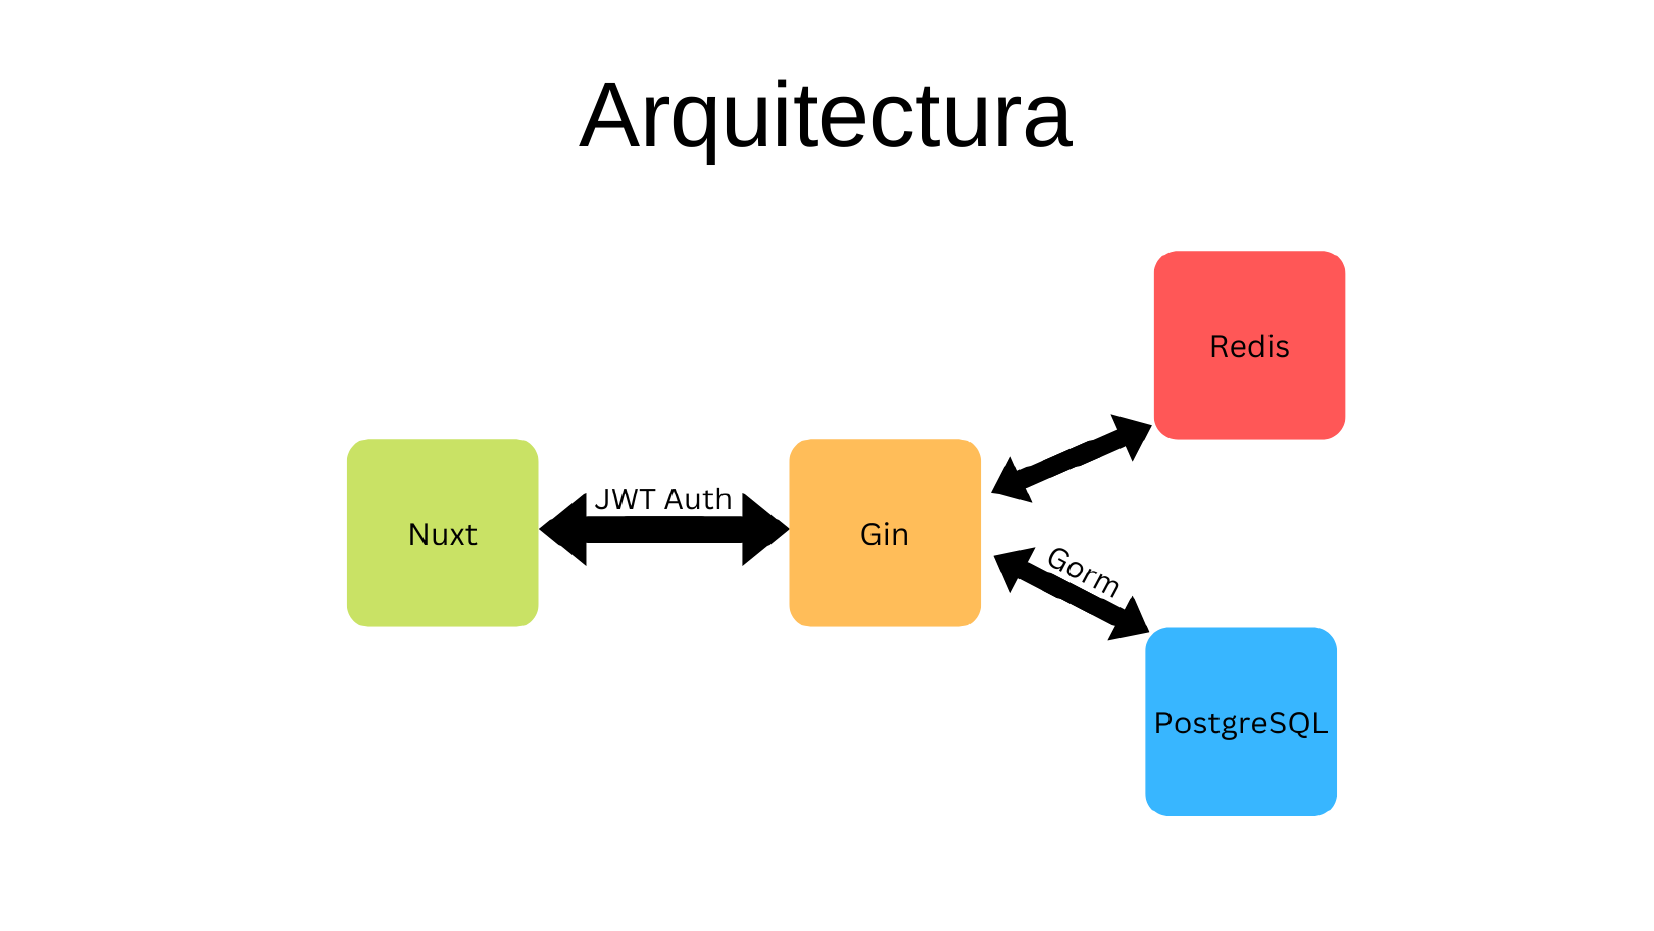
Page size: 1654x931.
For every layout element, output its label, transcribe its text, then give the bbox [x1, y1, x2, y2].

title Arquitectura [82, 37, 1571, 193]
picture [324, 176, 1369, 916]
